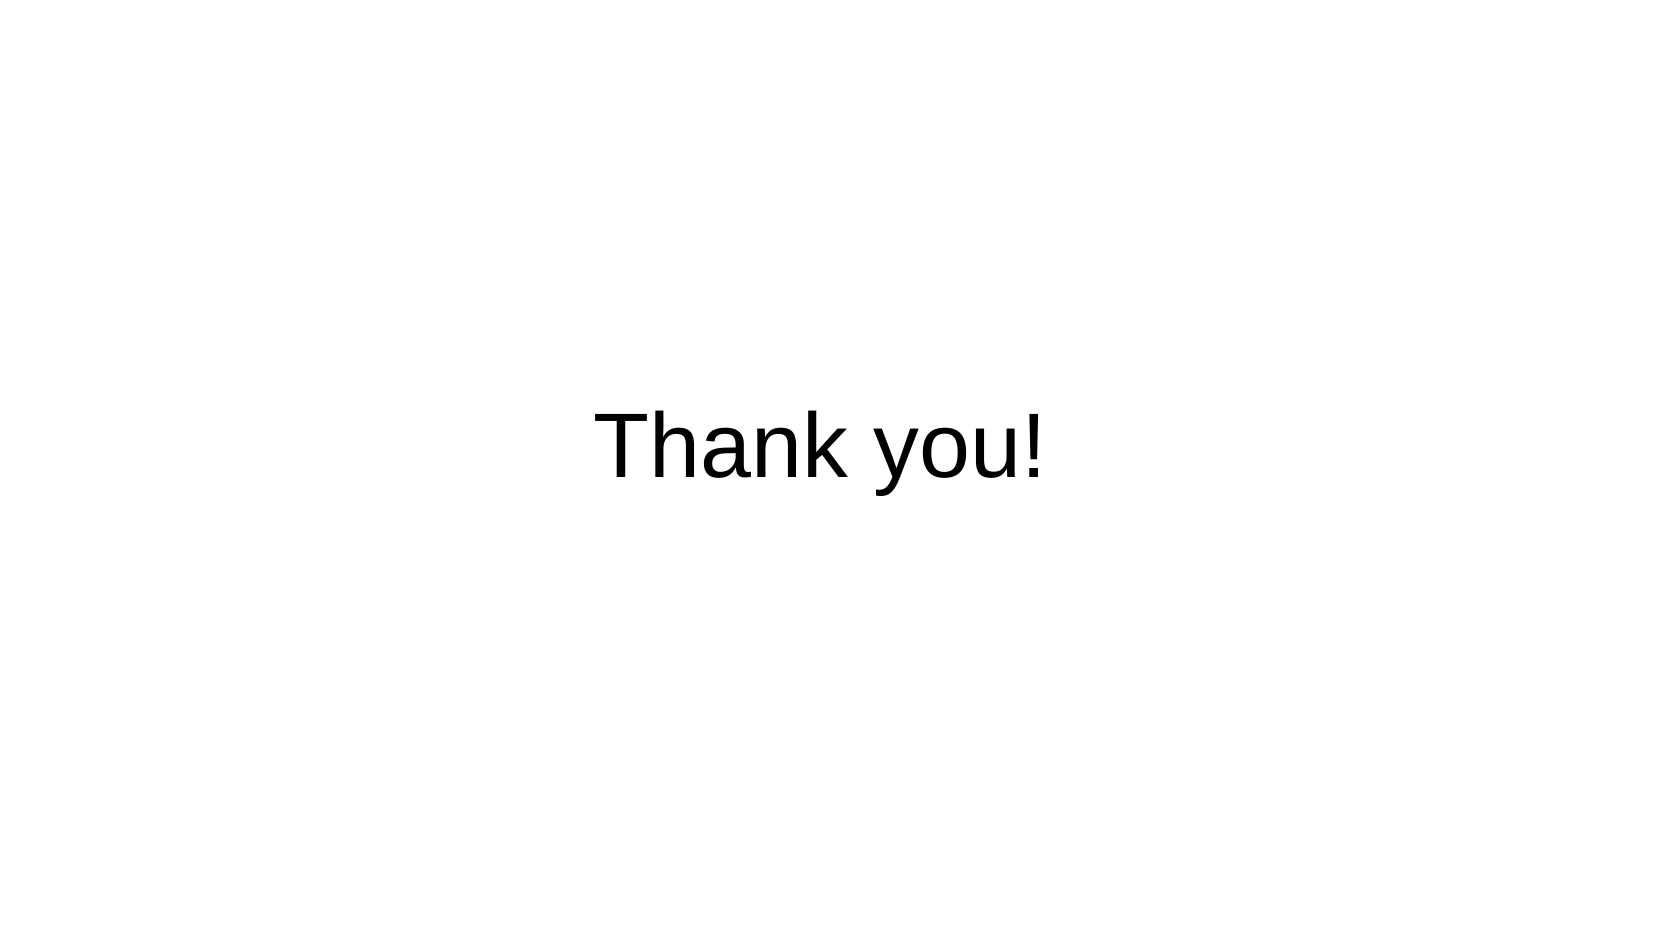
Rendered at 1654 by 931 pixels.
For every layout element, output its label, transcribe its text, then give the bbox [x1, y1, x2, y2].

title Thank you! [76, 368, 1565, 524]
